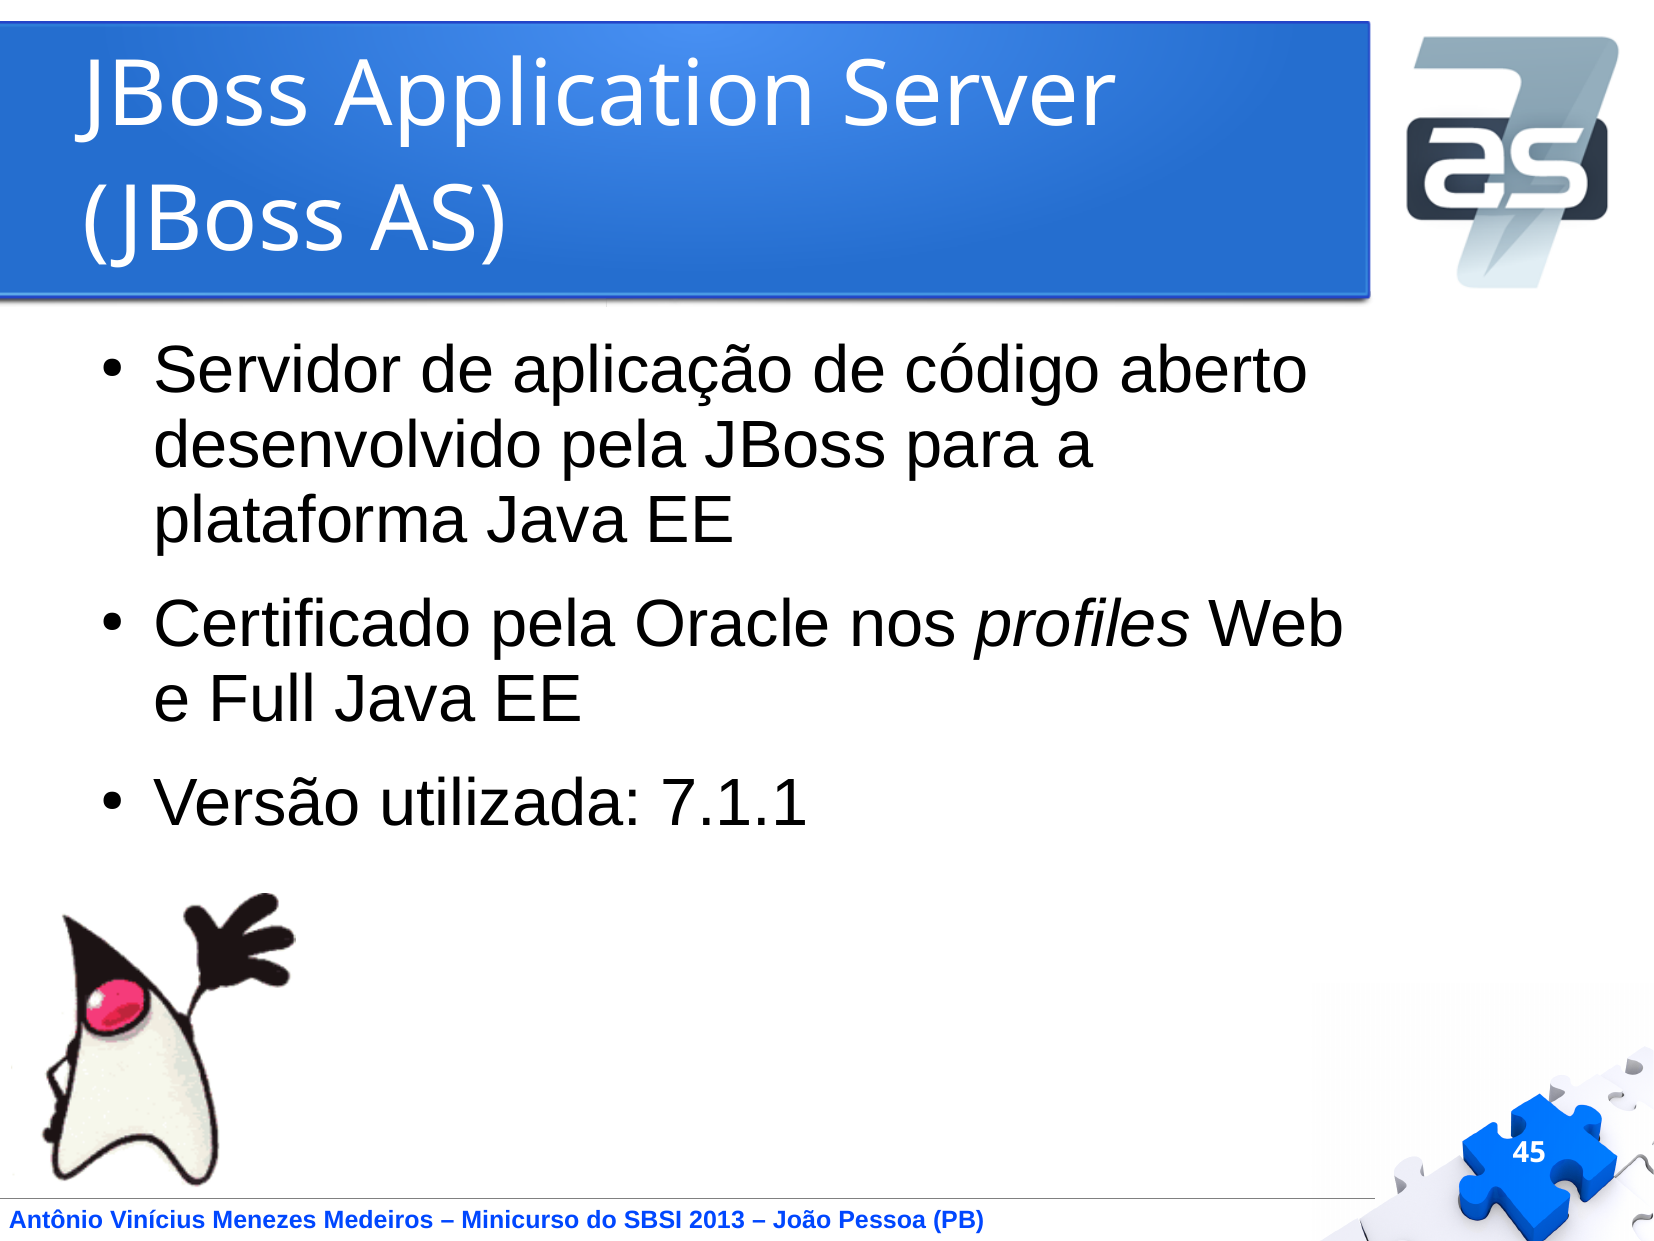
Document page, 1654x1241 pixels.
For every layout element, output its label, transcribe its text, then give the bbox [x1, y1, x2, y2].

picture [11, 893, 296, 1189]
title JBoss Application Server (JBoss AS) [82, 49, 1323, 257]
picture [0, 21, 1375, 307]
picture [1311, 983, 1654, 1241]
list Servidor de aplicação de código aberto desenvolvido pela JBoss para a plataforma Java EE Certificado pela Oracle nos profiles Web e Full Java EE Versão utilizada: 7.1.1 [82, 332, 1356, 1052]
picture [1393, 23, 1632, 302]
